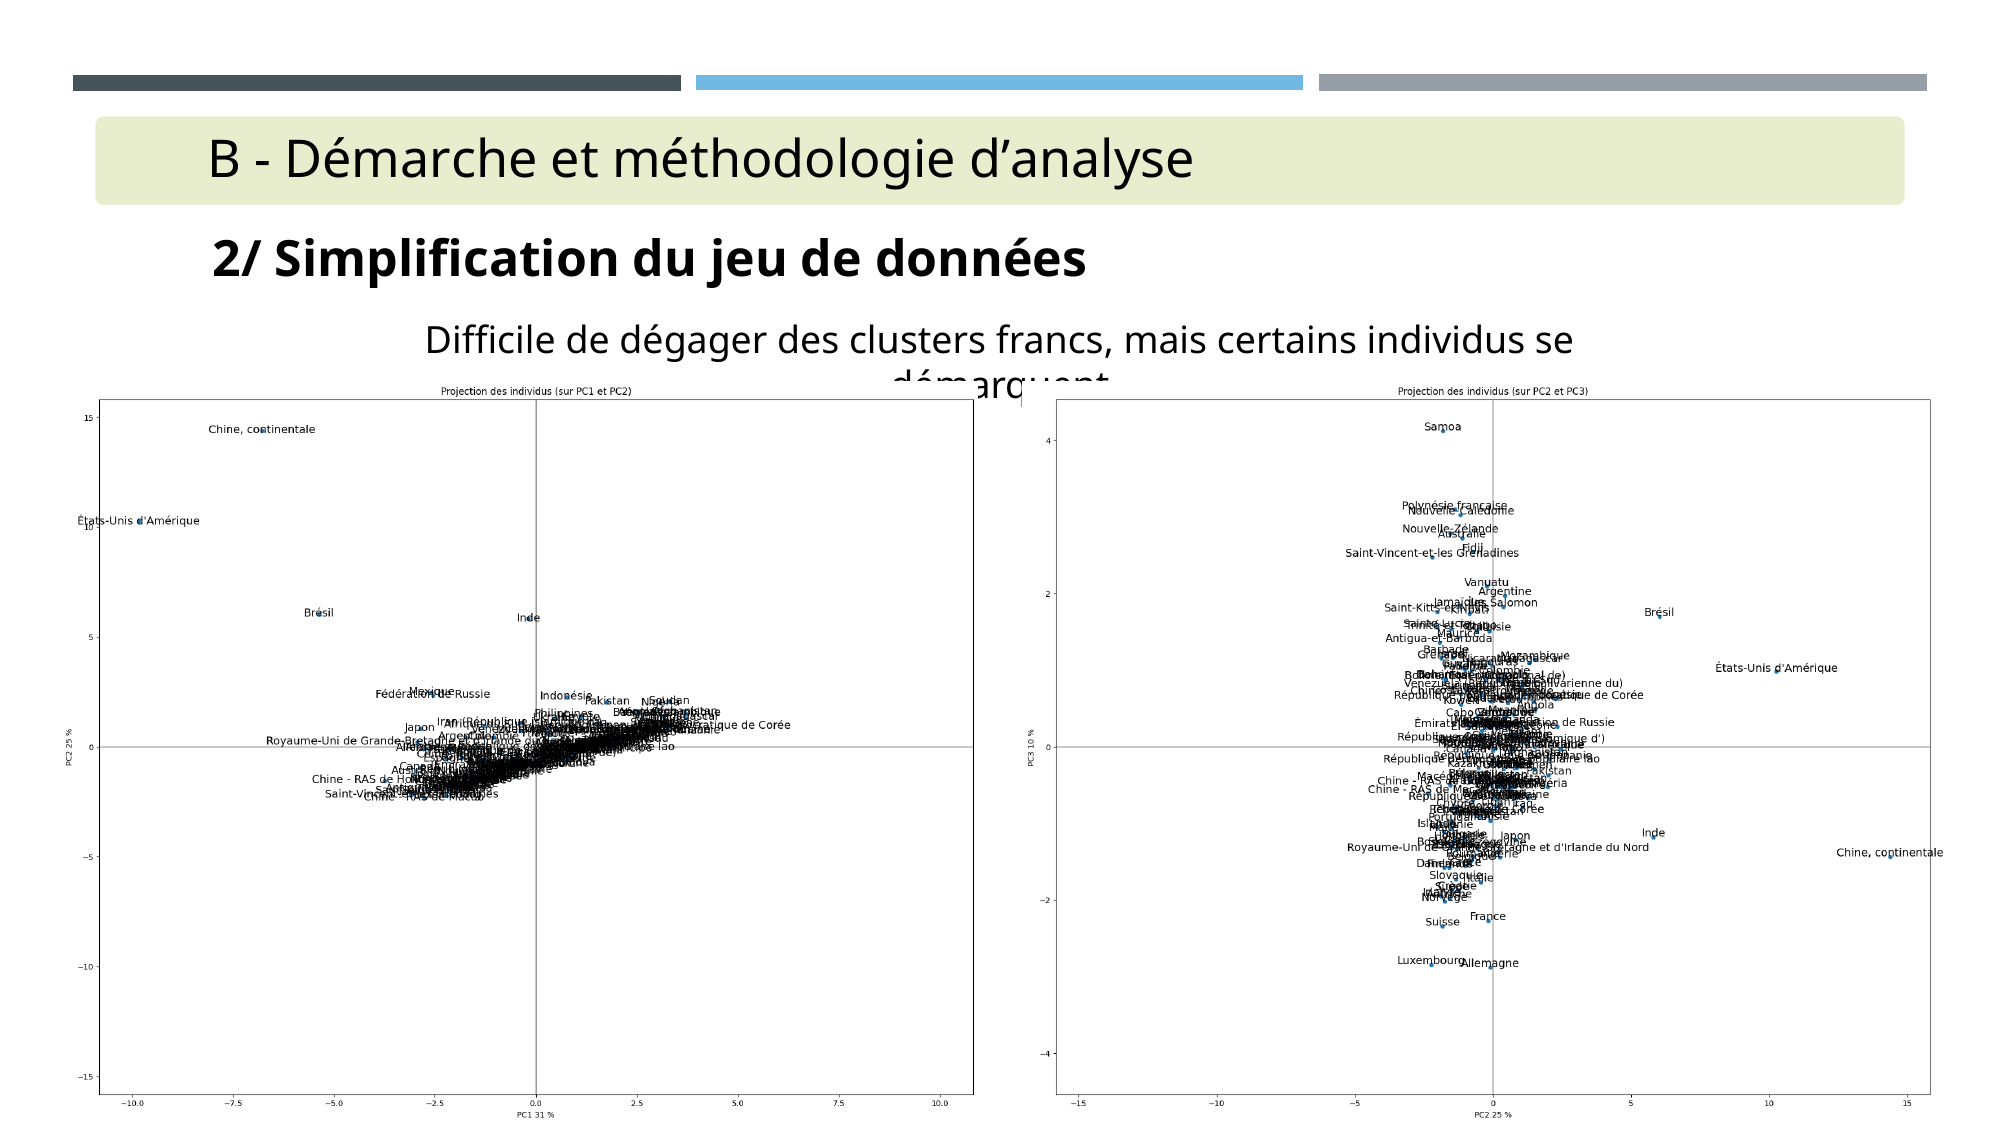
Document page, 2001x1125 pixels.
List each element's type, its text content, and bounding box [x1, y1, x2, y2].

text_box [95, 116, 197, 205]
picture [60, 381, 978, 1124]
picture [1022, 381, 1949, 1124]
text_box B - Démarche et méthodologie d’analyse [197, 116, 1905, 205]
text_box Difficile de dégager des clusters francs, mais certains individus se démarquent [298, 308, 1702, 369]
text_box 2/ Simplification du jeu de données [197, 219, 1848, 296]
